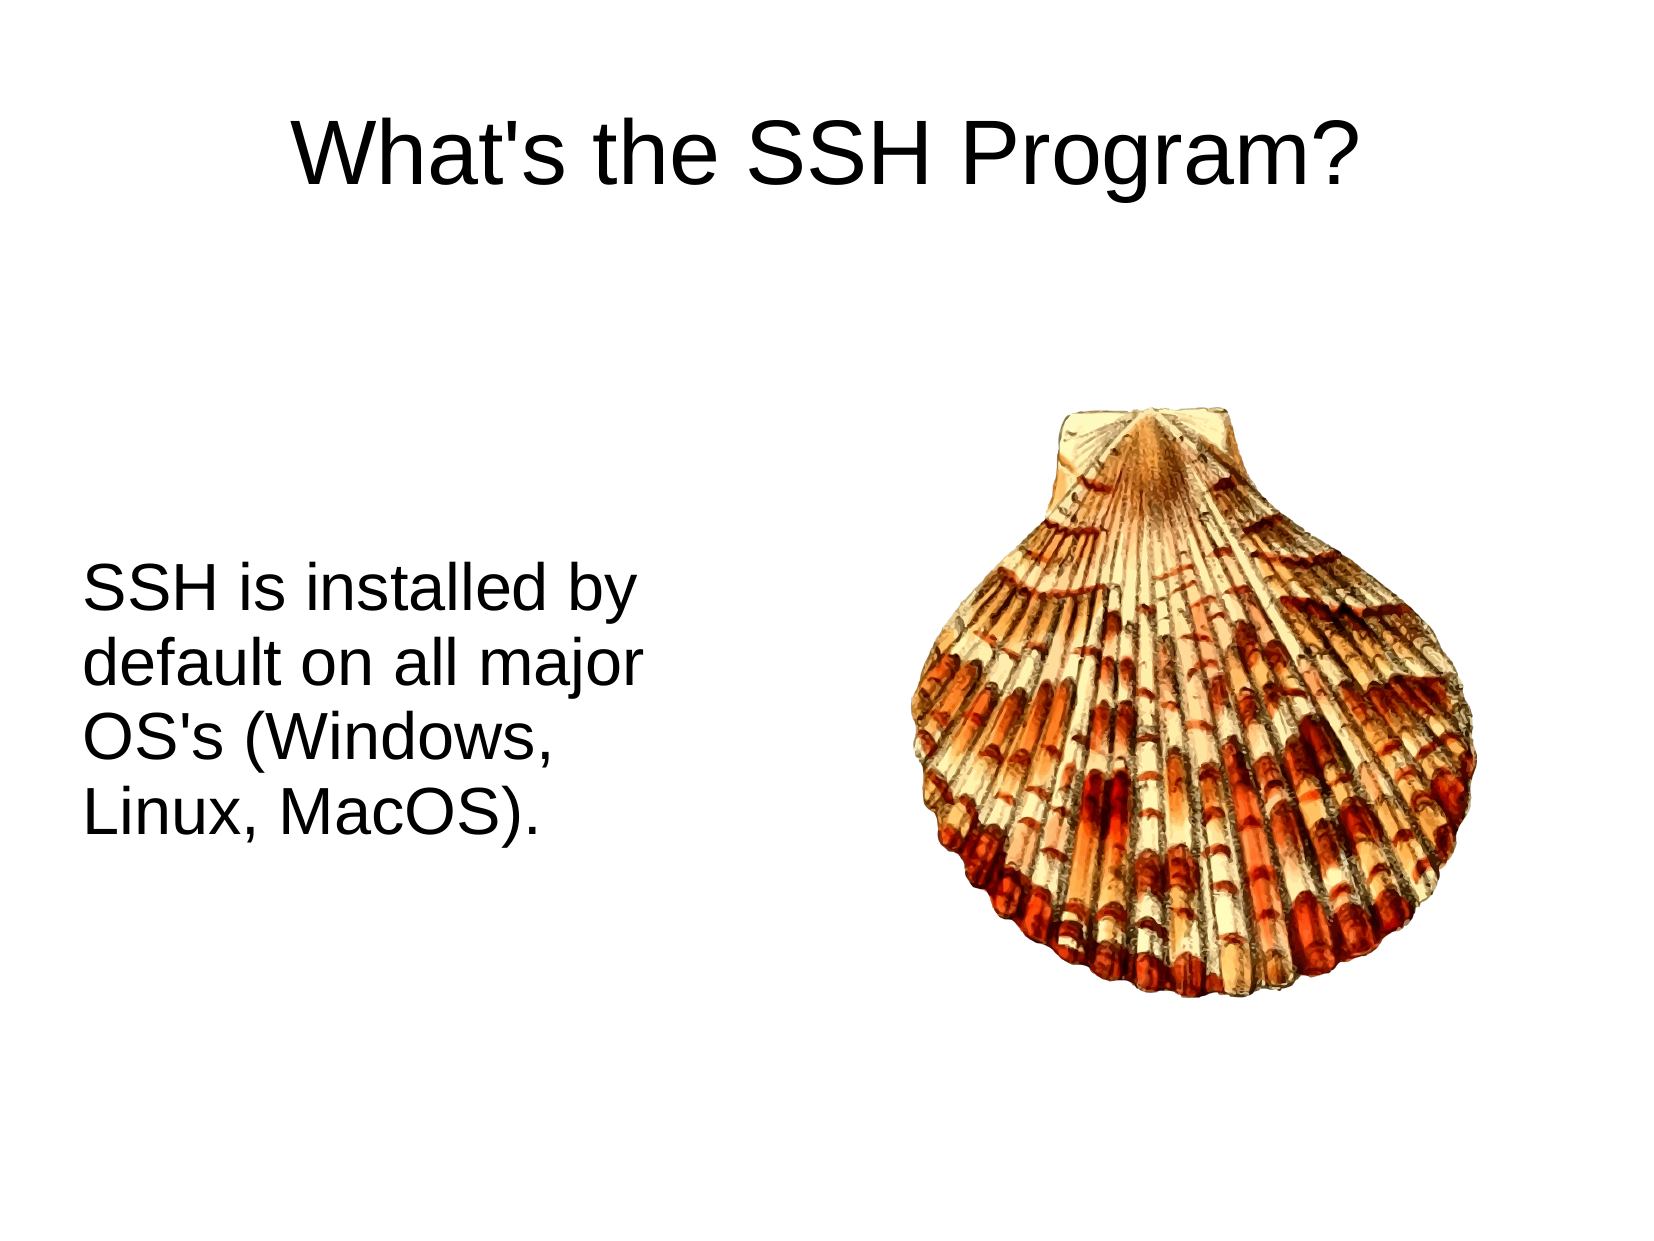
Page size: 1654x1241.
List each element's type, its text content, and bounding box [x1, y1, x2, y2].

title What's the SSH Program? [82, 49, 1571, 257]
subtitle SSH is installed by default on all major OS's (Windows, Linux, MacOS). [82, 290, 1571, 1109]
picture [911, 407, 1477, 999]
